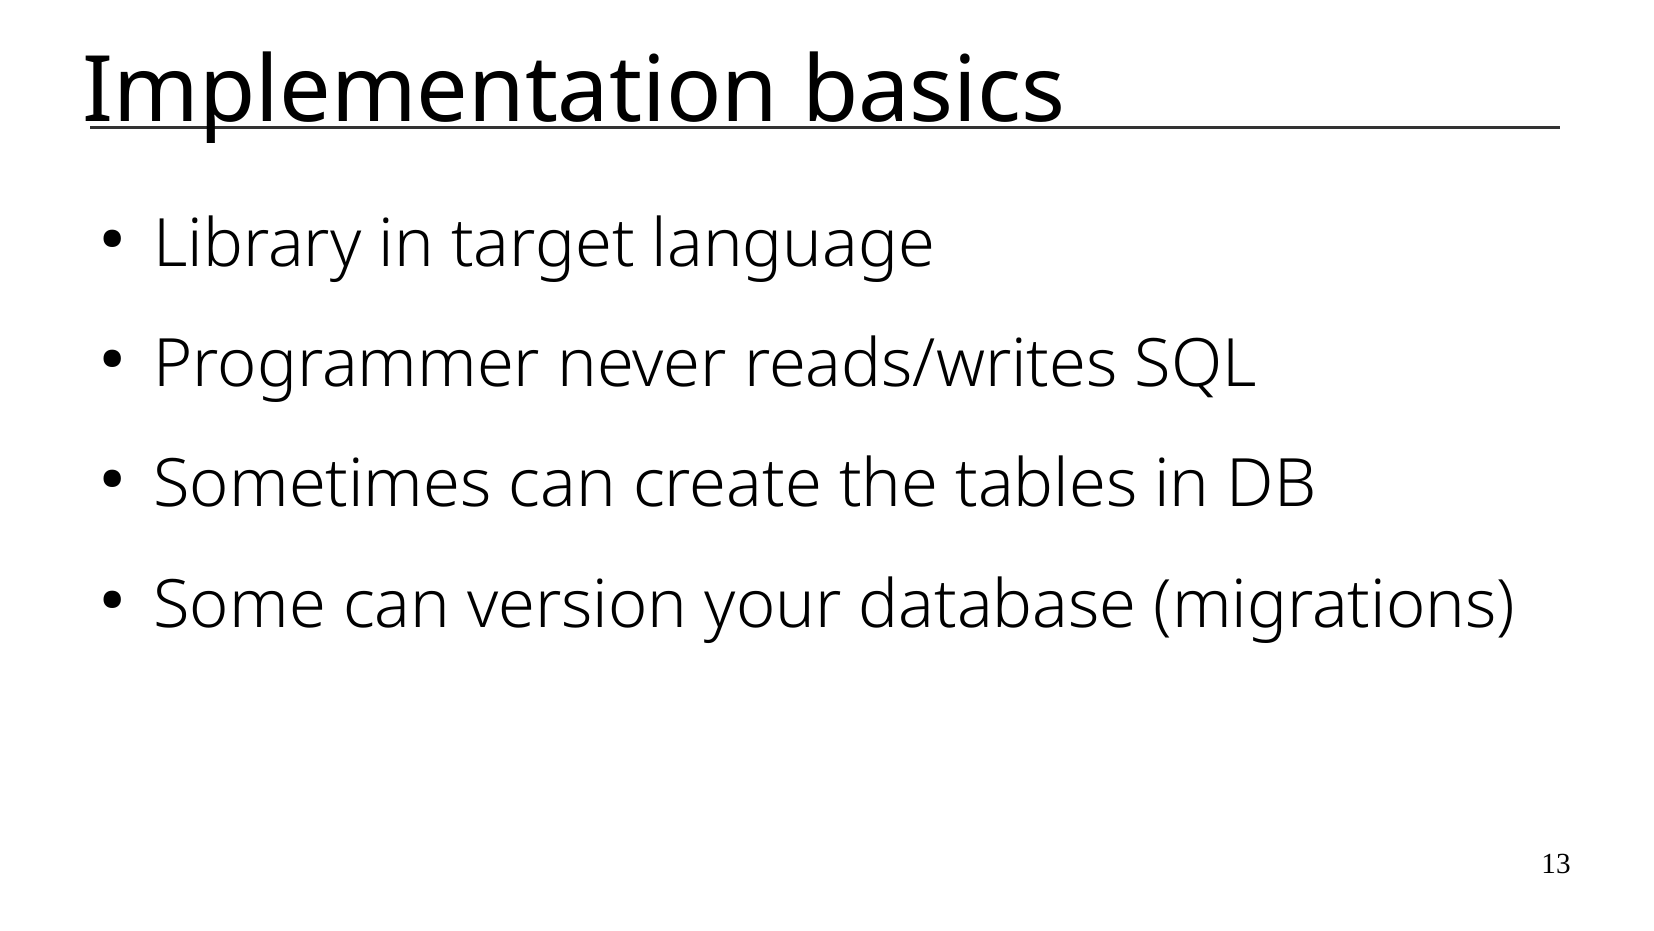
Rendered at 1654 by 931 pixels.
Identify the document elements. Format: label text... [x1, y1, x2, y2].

list Library in target language Programmer never reads/writes SQL Sometimes can create the tables in DB Some can version your database (migrations) [82, 195, 1571, 811]
title Implementation basics [82, 32, 1571, 140]
